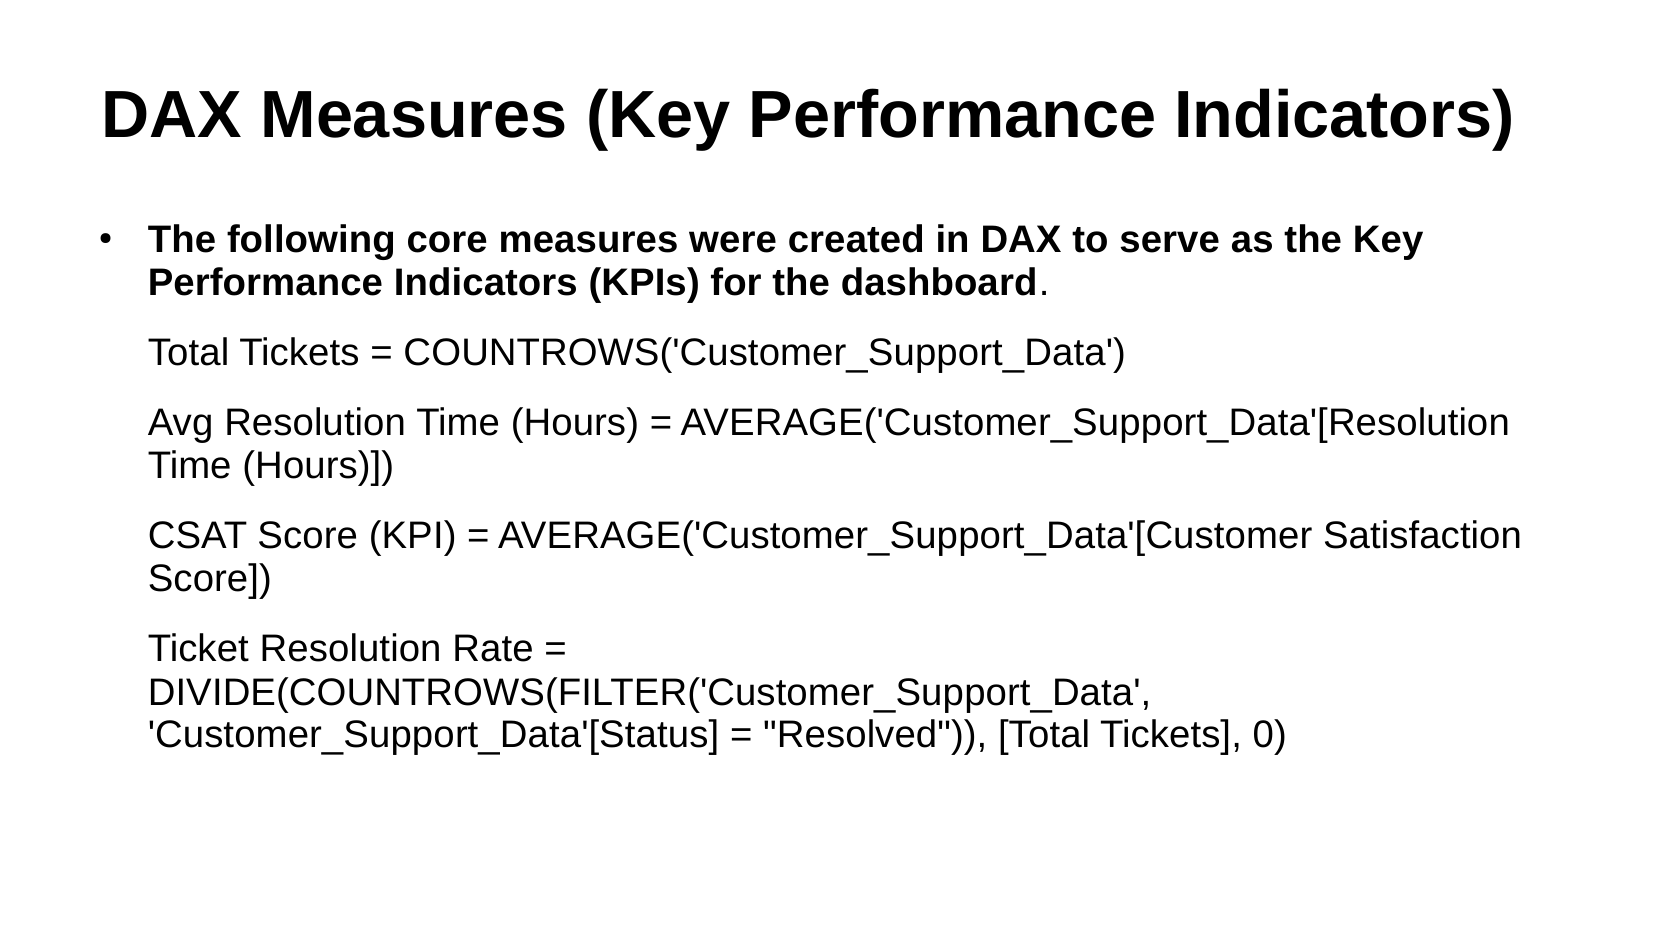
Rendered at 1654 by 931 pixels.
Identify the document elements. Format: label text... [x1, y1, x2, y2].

list The following core measures were created in DAX to serve as the Key Performance Indicators (KPIs) for the dashboard. Total Tickets = COUNTROWS('Customer_Support_Data') Avg Resolution Time (Hours) = AVERAGE('Customer_Support_Data'[Resolution Time (Hours)]) CSAT Score (KPI) = AVERAGE('Customer_Support_Data'[Customer Satisfaction Score]) Ticket Resolution Rate = DIVIDE(COUNTROWS(FILTER('Customer_Support_Data', 'Customer_Support_Data'[Status] = "Resolved")), [Total Tickets], 0) [82, 217, 1571, 758]
title DAX Measures (Key Performance Indicators) [82, 37, 1571, 193]
